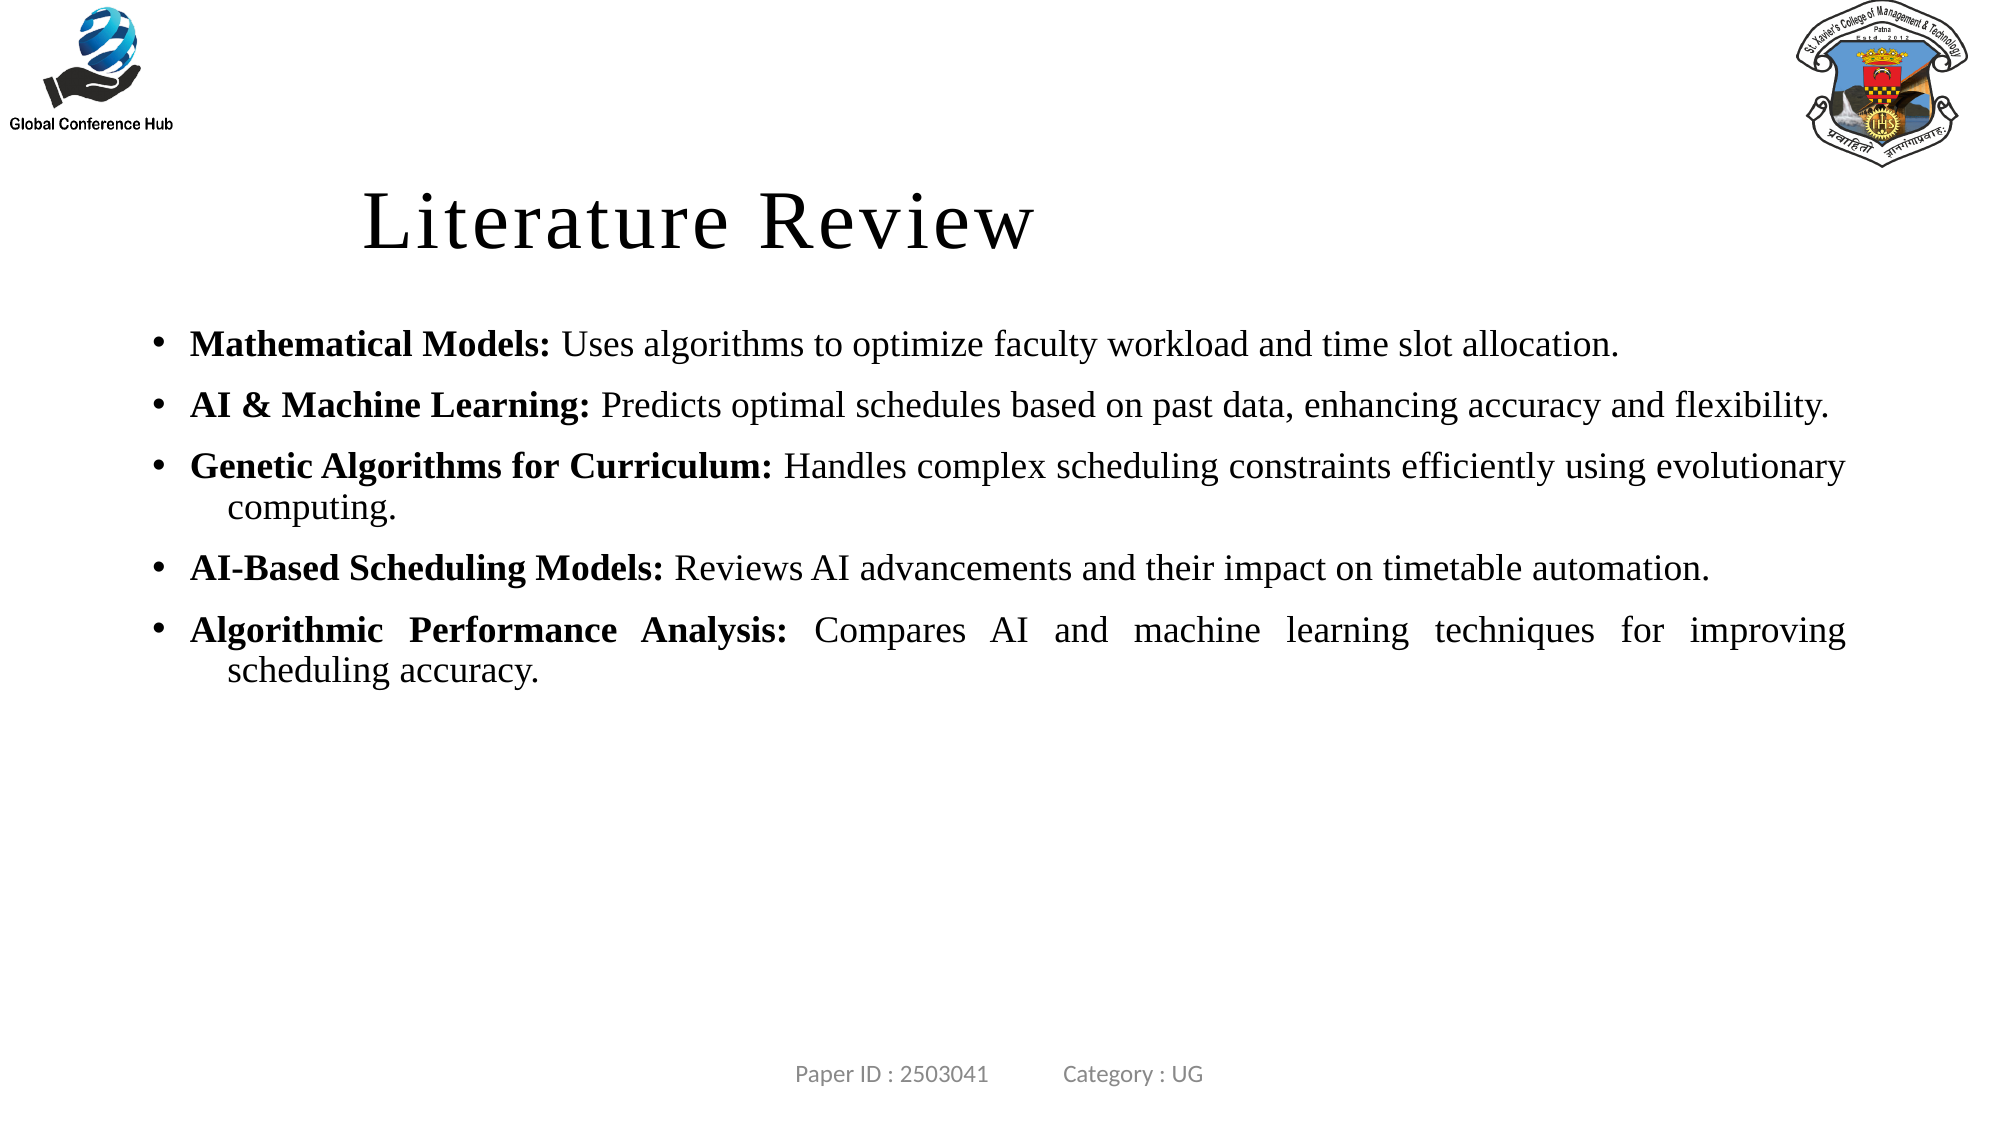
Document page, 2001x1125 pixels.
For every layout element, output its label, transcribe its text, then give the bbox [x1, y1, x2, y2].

text_box Paper ID : 2503041 Category : UG [662, 1042, 1338, 1103]
title Literature Review [347, 167, 1072, 276]
list Mathematical Models: Uses algorithms to optimize faculty workload and time slot allocation. AI & Machine Learning: Predicts optimal schedules based on past data, enhancing accuracy and flexibility. Genetic Algorithms for Curriculum: Handles complex scheduling constraints efficiently using evolutionary computing. AI-Based Scheduling Models: Reviews AI advancements and their impact on timetable automation. Algorithmic Performance Analysis: Compares AI and machine learning techniques for improving scheduling accuracy. [137, 316, 1863, 1014]
